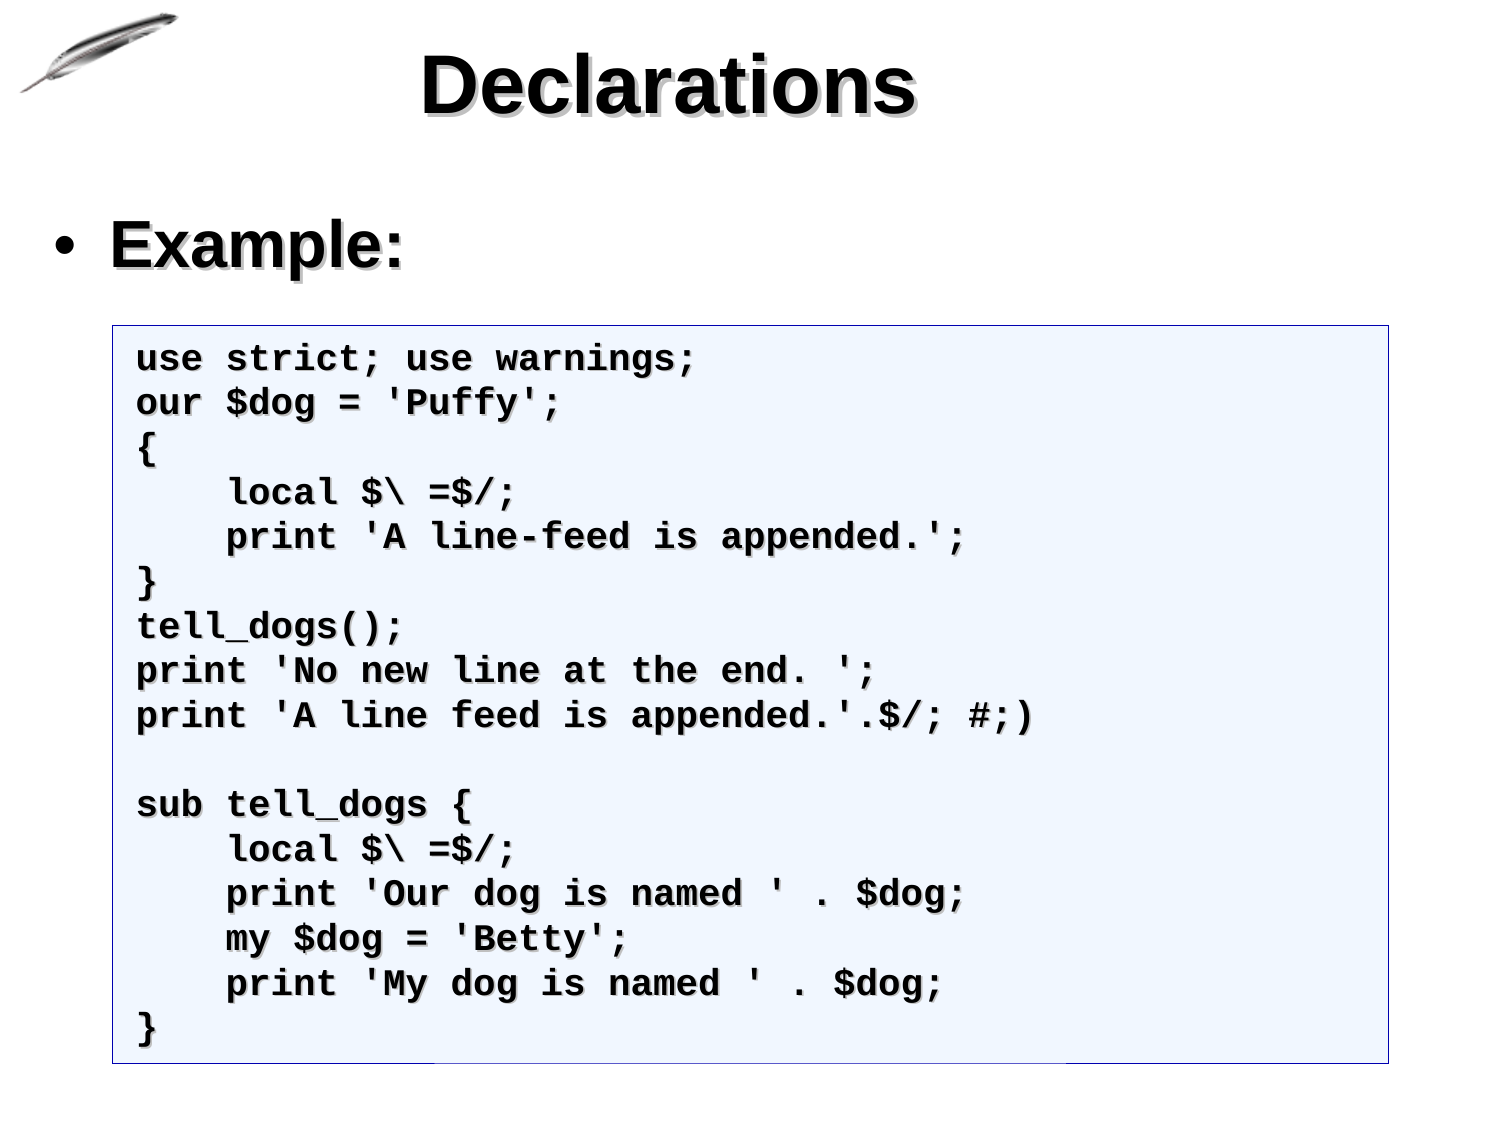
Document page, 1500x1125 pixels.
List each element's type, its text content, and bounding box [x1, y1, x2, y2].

title Declarations [419, 0, 1459, 179]
list Example: [53, 207, 1447, 1084]
picture [16, 11, 184, 95]
text_box use strict; use warnings; our $dog = 'Puffy'; { local $\ =$/; print 'A line-feed is appended.'; } tell_dogs(); print 'No new line at the end. '; print 'A line feed is appended.'.$/; #;) sub tell_dogs { local $\ =$/; print 'Our dog is named ' . $dog; my $dog = 'Betty'; print 'My dog is named ' . $dog; } [112, 324, 1388, 1063]
